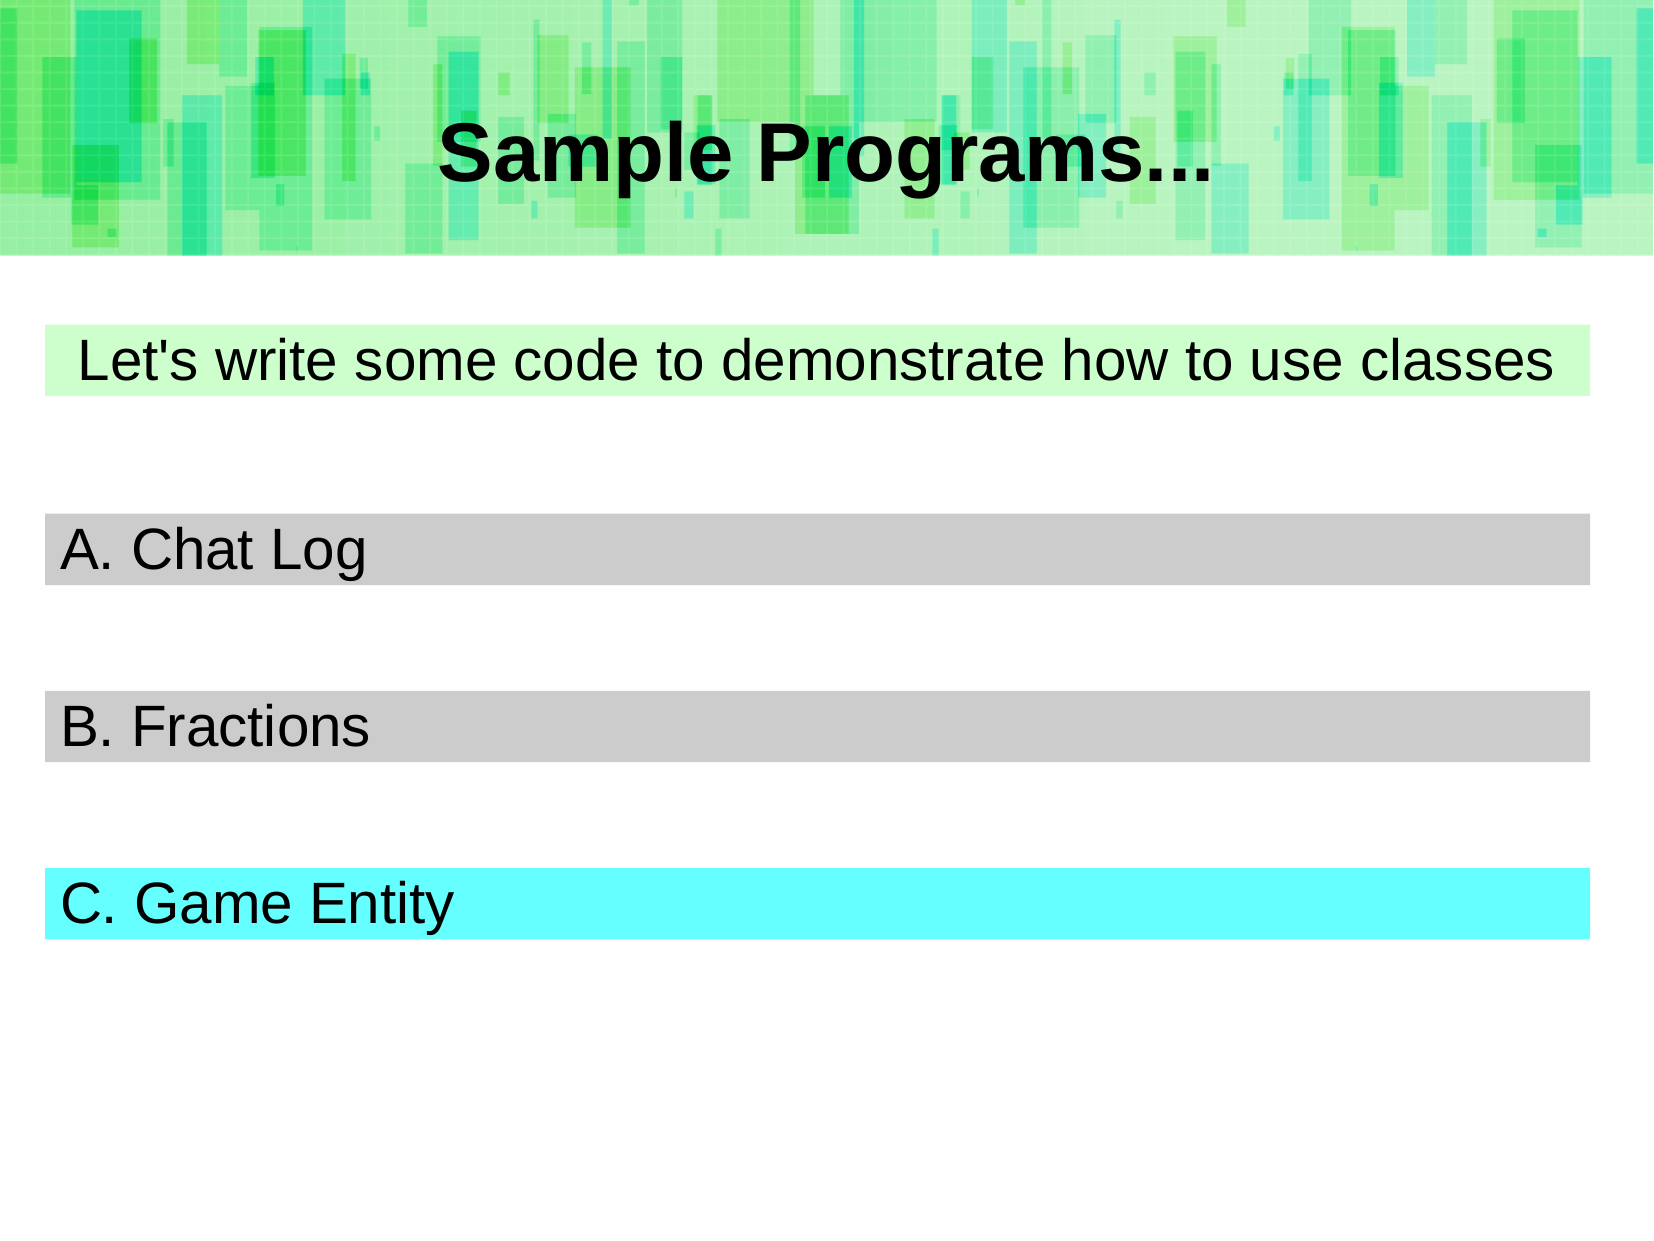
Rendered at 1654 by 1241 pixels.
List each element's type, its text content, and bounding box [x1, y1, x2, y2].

text_box C. Game Entity [45, 868, 1591, 940]
text_box B. Fractions [45, 690, 1591, 763]
text_box Let's write some code to demonstrate how to use classes [45, 324, 1591, 396]
title Sample Programs... [82, 49, 1571, 257]
picture [0, 0, 1654, 1241]
text_box A. Chat Log [45, 513, 1591, 586]
